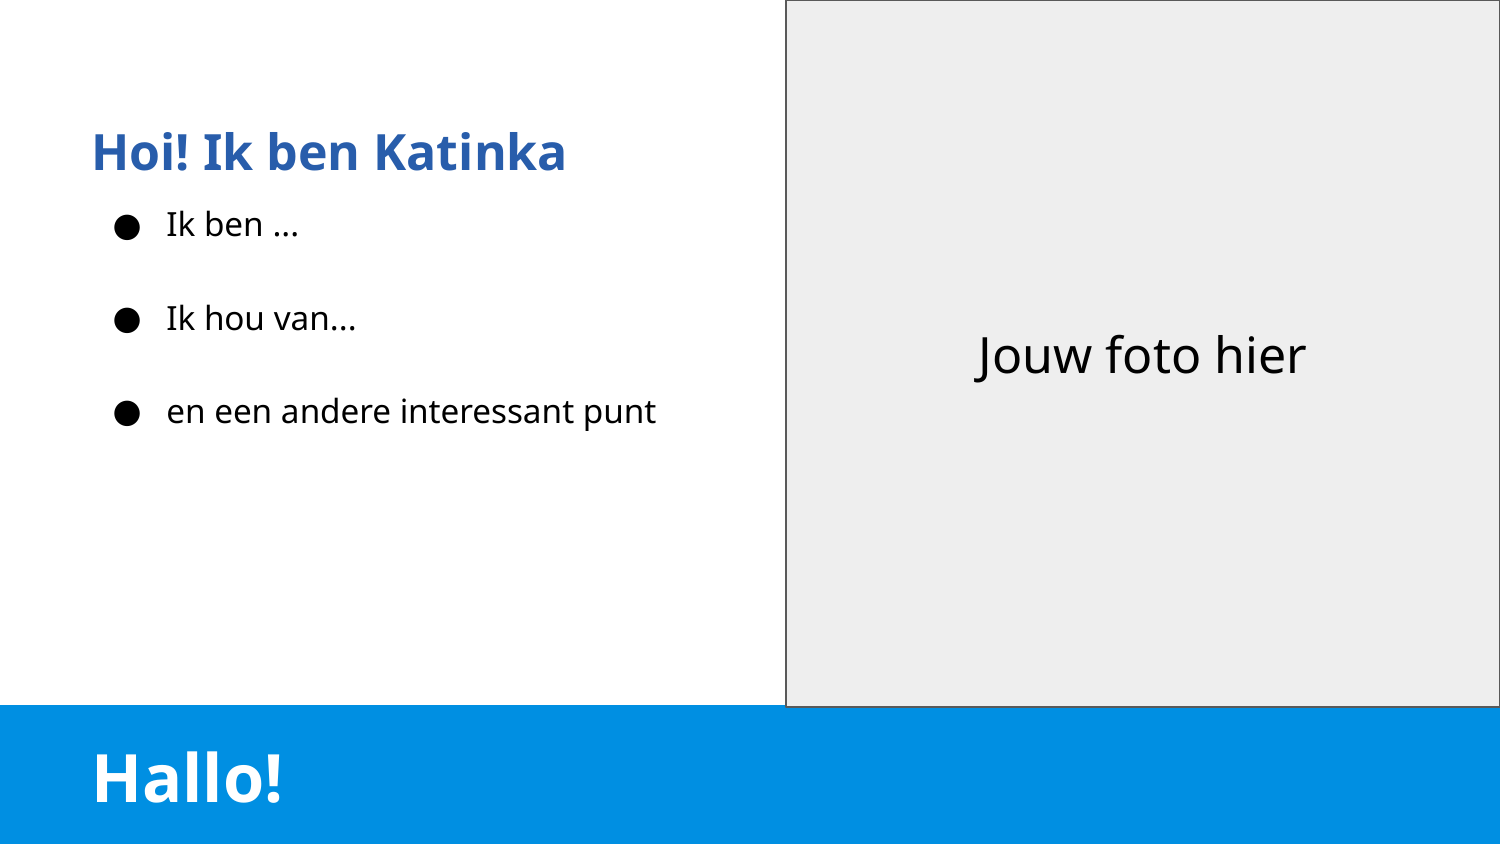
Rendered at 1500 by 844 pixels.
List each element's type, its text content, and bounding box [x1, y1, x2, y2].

text_box Jouw foto hier [786, 0, 1500, 707]
subtitle Hoi! Ik ben Katinka [76, 75, 786, 152]
title Hallo! [76, 721, 1500, 828]
picture [0, 705, 1500, 844]
list Ik ben ... Ik hou van... en een andere interessant punt [76, 168, 786, 500]
